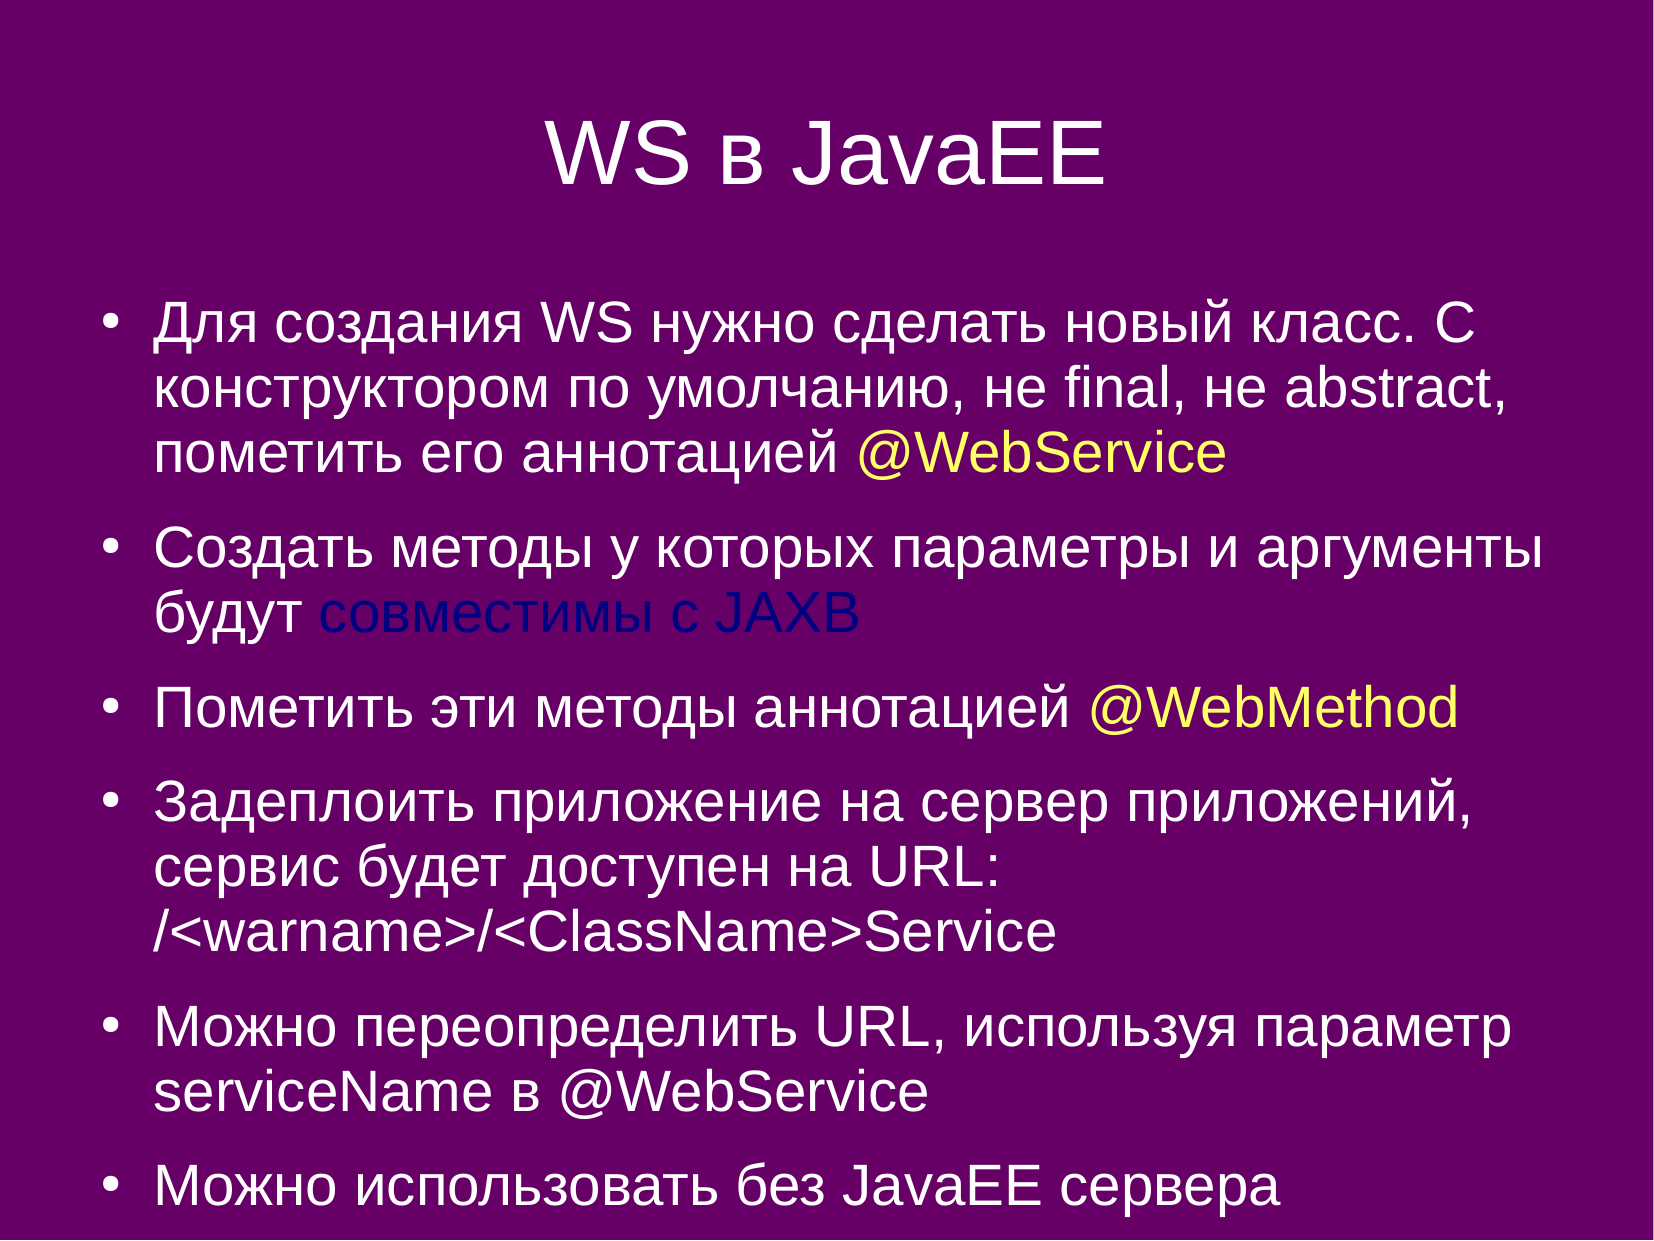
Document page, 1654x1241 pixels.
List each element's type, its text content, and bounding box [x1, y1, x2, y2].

title WS в JavaEE [82, 49, 1571, 257]
list Для создания WS нужно сделать новый класс. С конструктором по умолчанию, не final, не abstract, пометить его аннотацией @WebService Создать методы у которых параметры и аргументы будут совместимы с JAXB Пометить эти методы аннотацией @WebMethod Задеплоить приложение на сервер приложений, сервис будет доступен на URL: /<warname>/<ClassName>Service Можно переопределить URL, используя параметр serviceName в @WebService Можно использовать без JavaEE сервера [82, 290, 1571, 1216]
